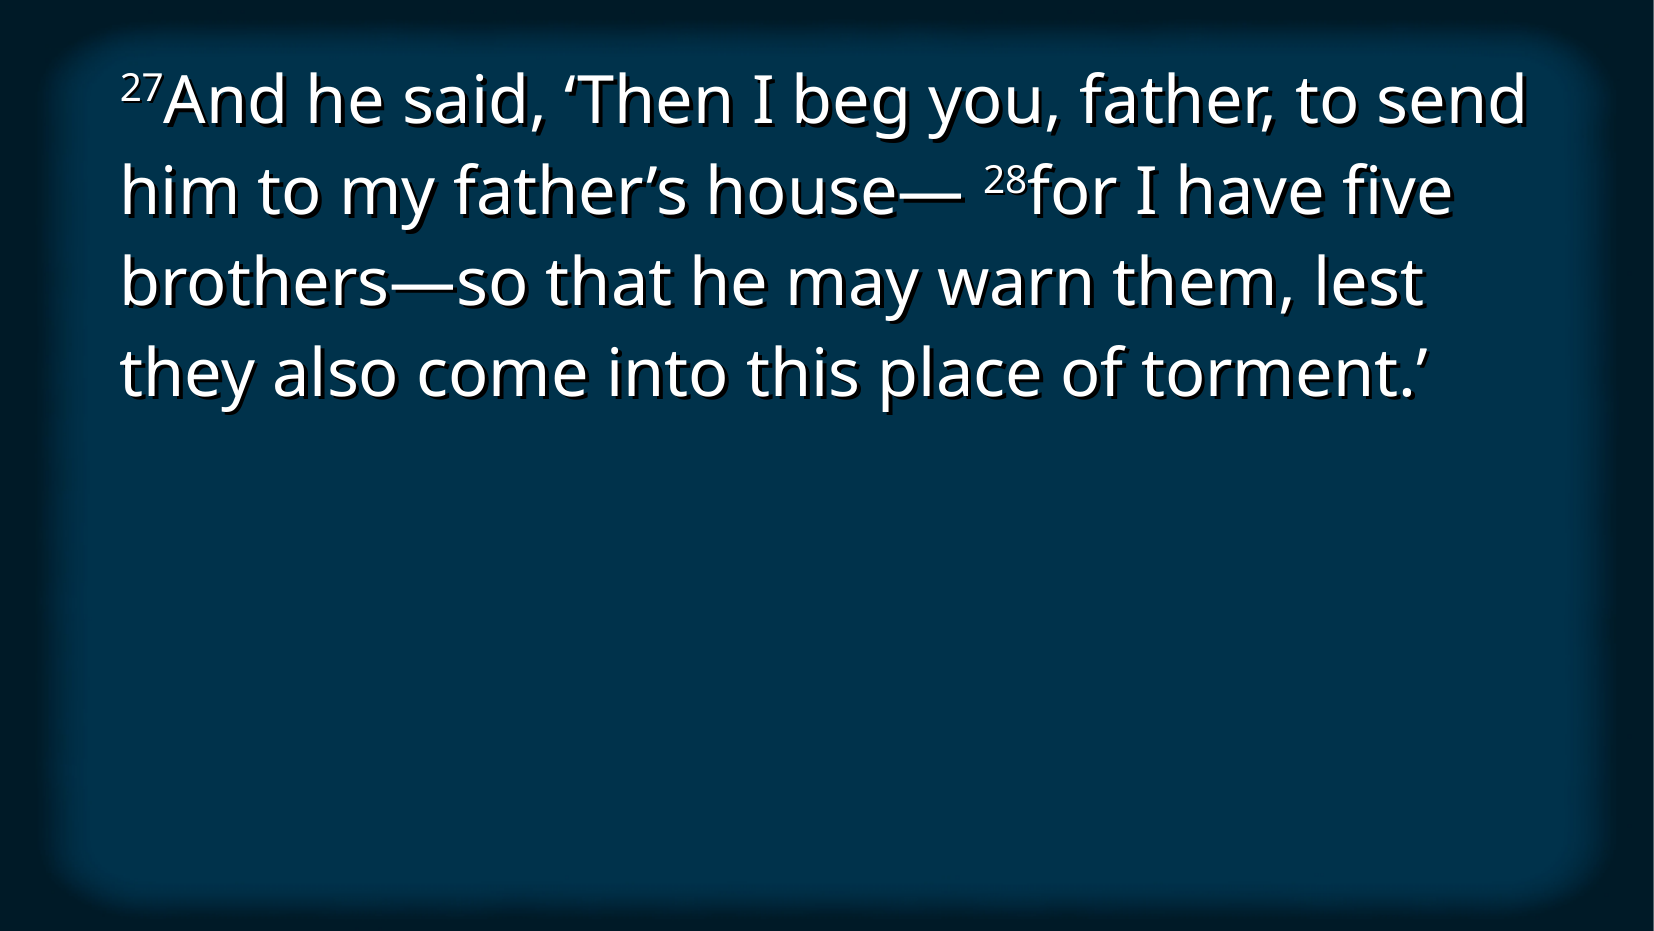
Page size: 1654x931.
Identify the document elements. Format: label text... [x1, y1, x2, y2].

text_box 27And he said, ‘Then I beg you, father, to send him to my father’s house— 28for I have five brothers—so that he may warn them, lest they also come into this place of torment.’ [105, 45, 1561, 415]
picture [0, 0, 1654, 931]
